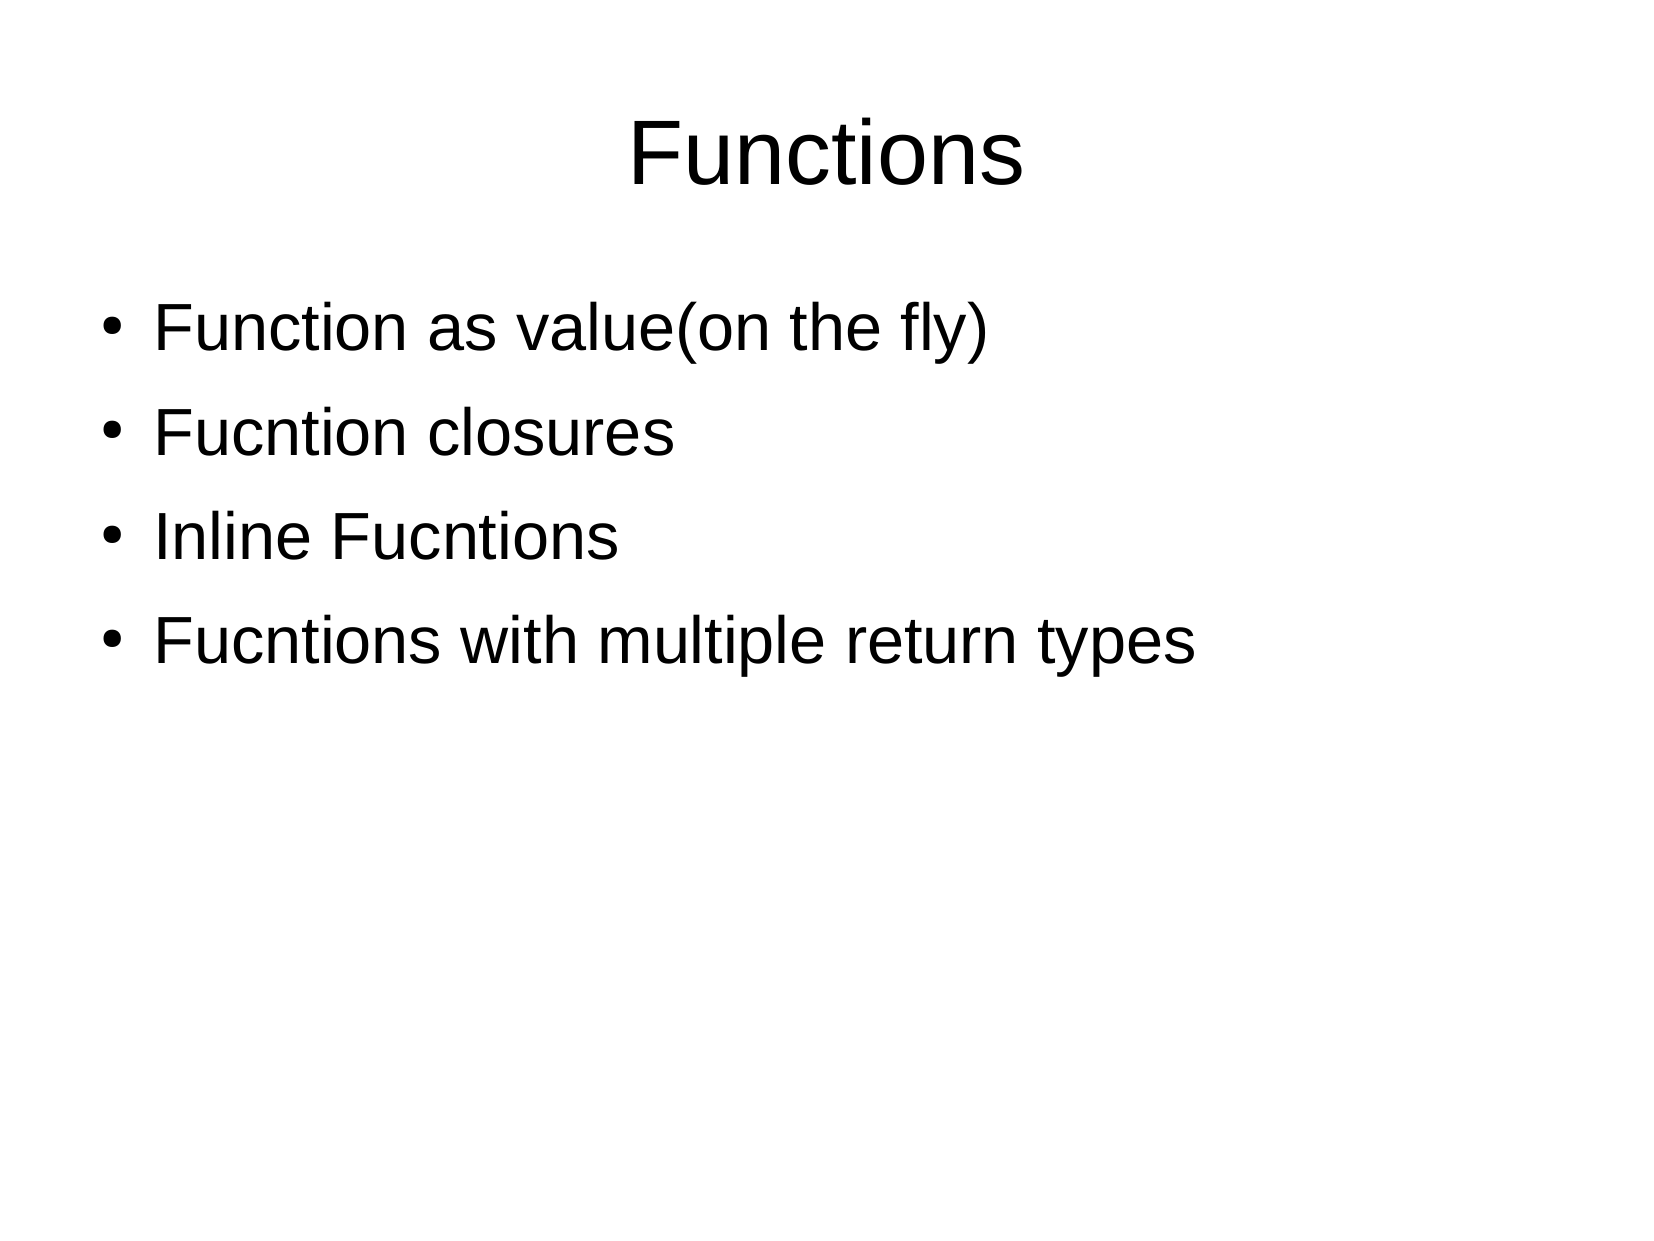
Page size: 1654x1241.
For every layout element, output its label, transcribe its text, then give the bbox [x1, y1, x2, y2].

list Function as value(on the fly) Fucntion closures Inline Fucntions Fucntions with multiple return types [82, 290, 1571, 1010]
title Functions [82, 49, 1571, 257]
